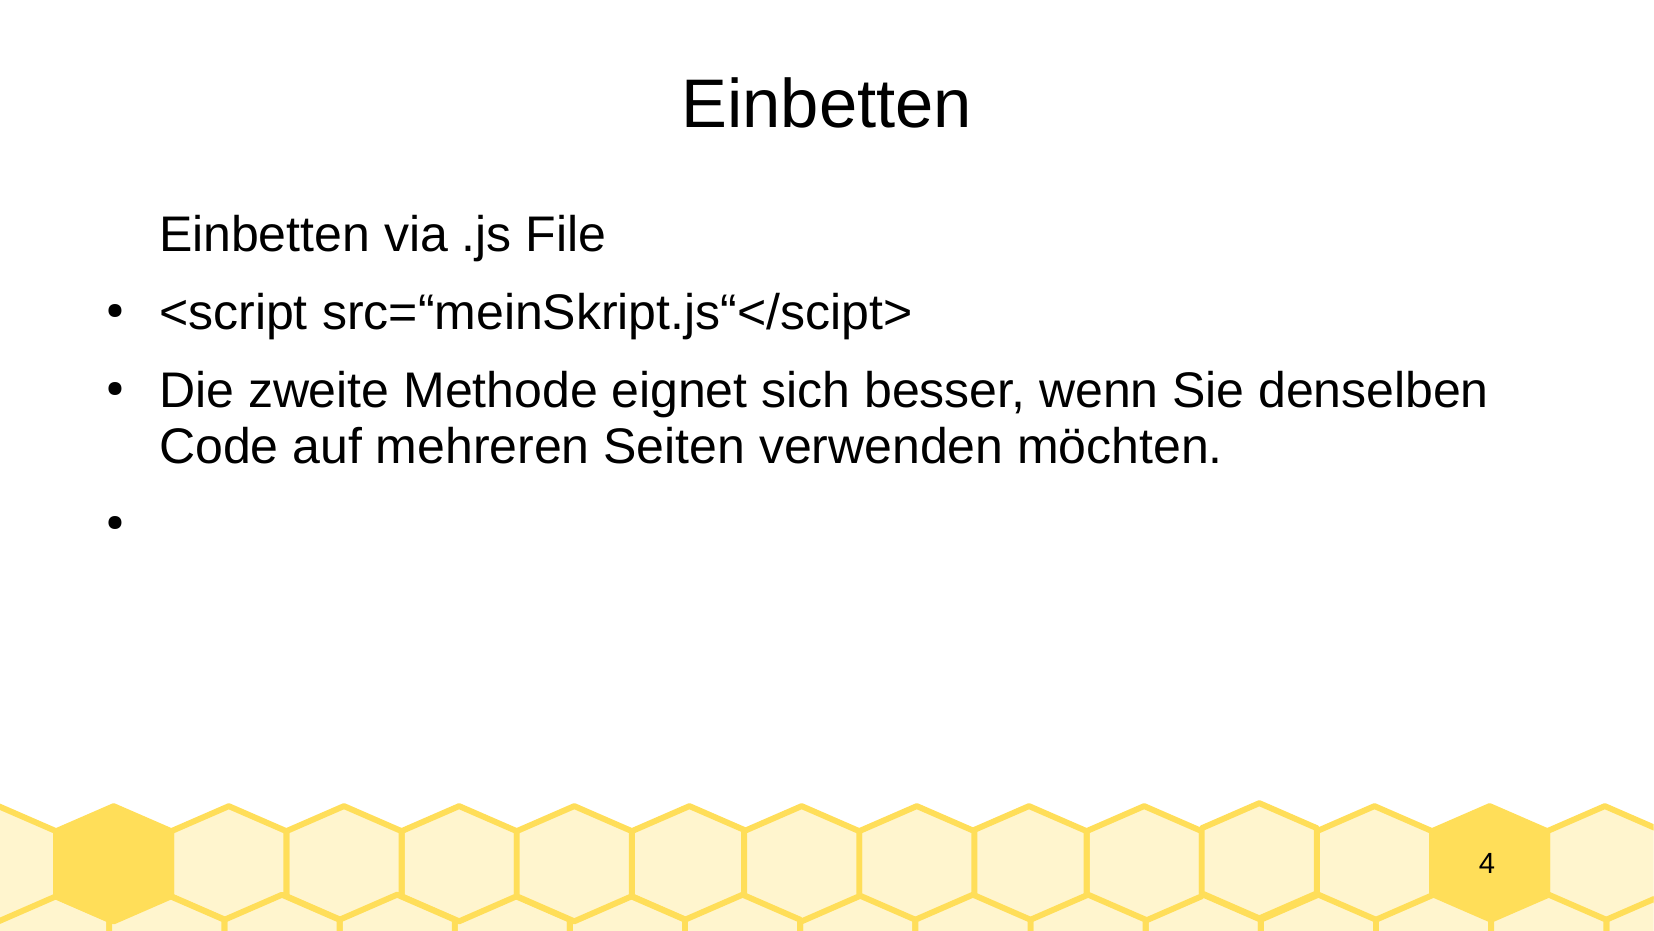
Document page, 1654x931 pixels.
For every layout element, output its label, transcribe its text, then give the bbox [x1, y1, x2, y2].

title Einbetten [88, 29, 1565, 178]
list Einbetten via .js File <script src=“meinSkript.js“</scipt> Die zweite Methode eignet sich besser, wenn Sie denselben Code auf mehreren Seiten verwenden möchten. [88, 206, 1565, 739]
